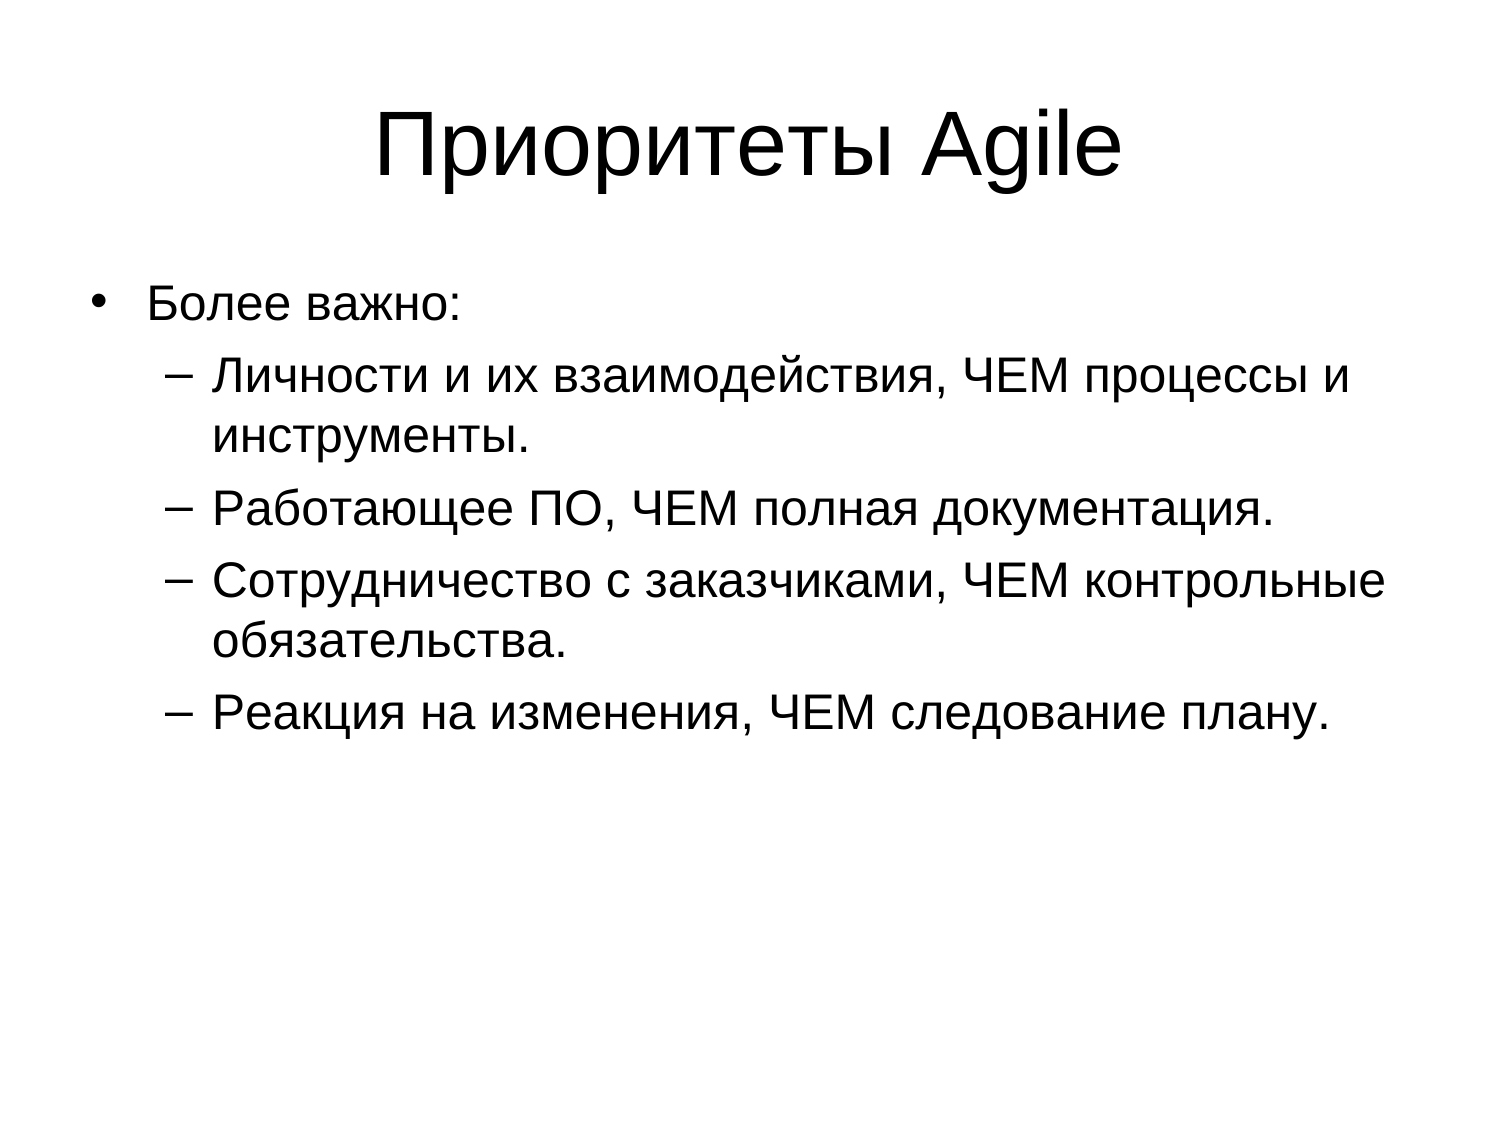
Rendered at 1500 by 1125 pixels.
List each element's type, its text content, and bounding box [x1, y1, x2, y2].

list Более важно: Личности и их взаимодействия, ЧЕМ процессы и инструменты. Работающее ПО, ЧЕМ полная документация. Сотрудничество с заказчиками, ЧЕМ контрольные обязательства. Реакция на изменения, ЧЕМ следование плану. [75, 262, 1426, 1005]
title Приоритеты Agile [75, 45, 1426, 233]
